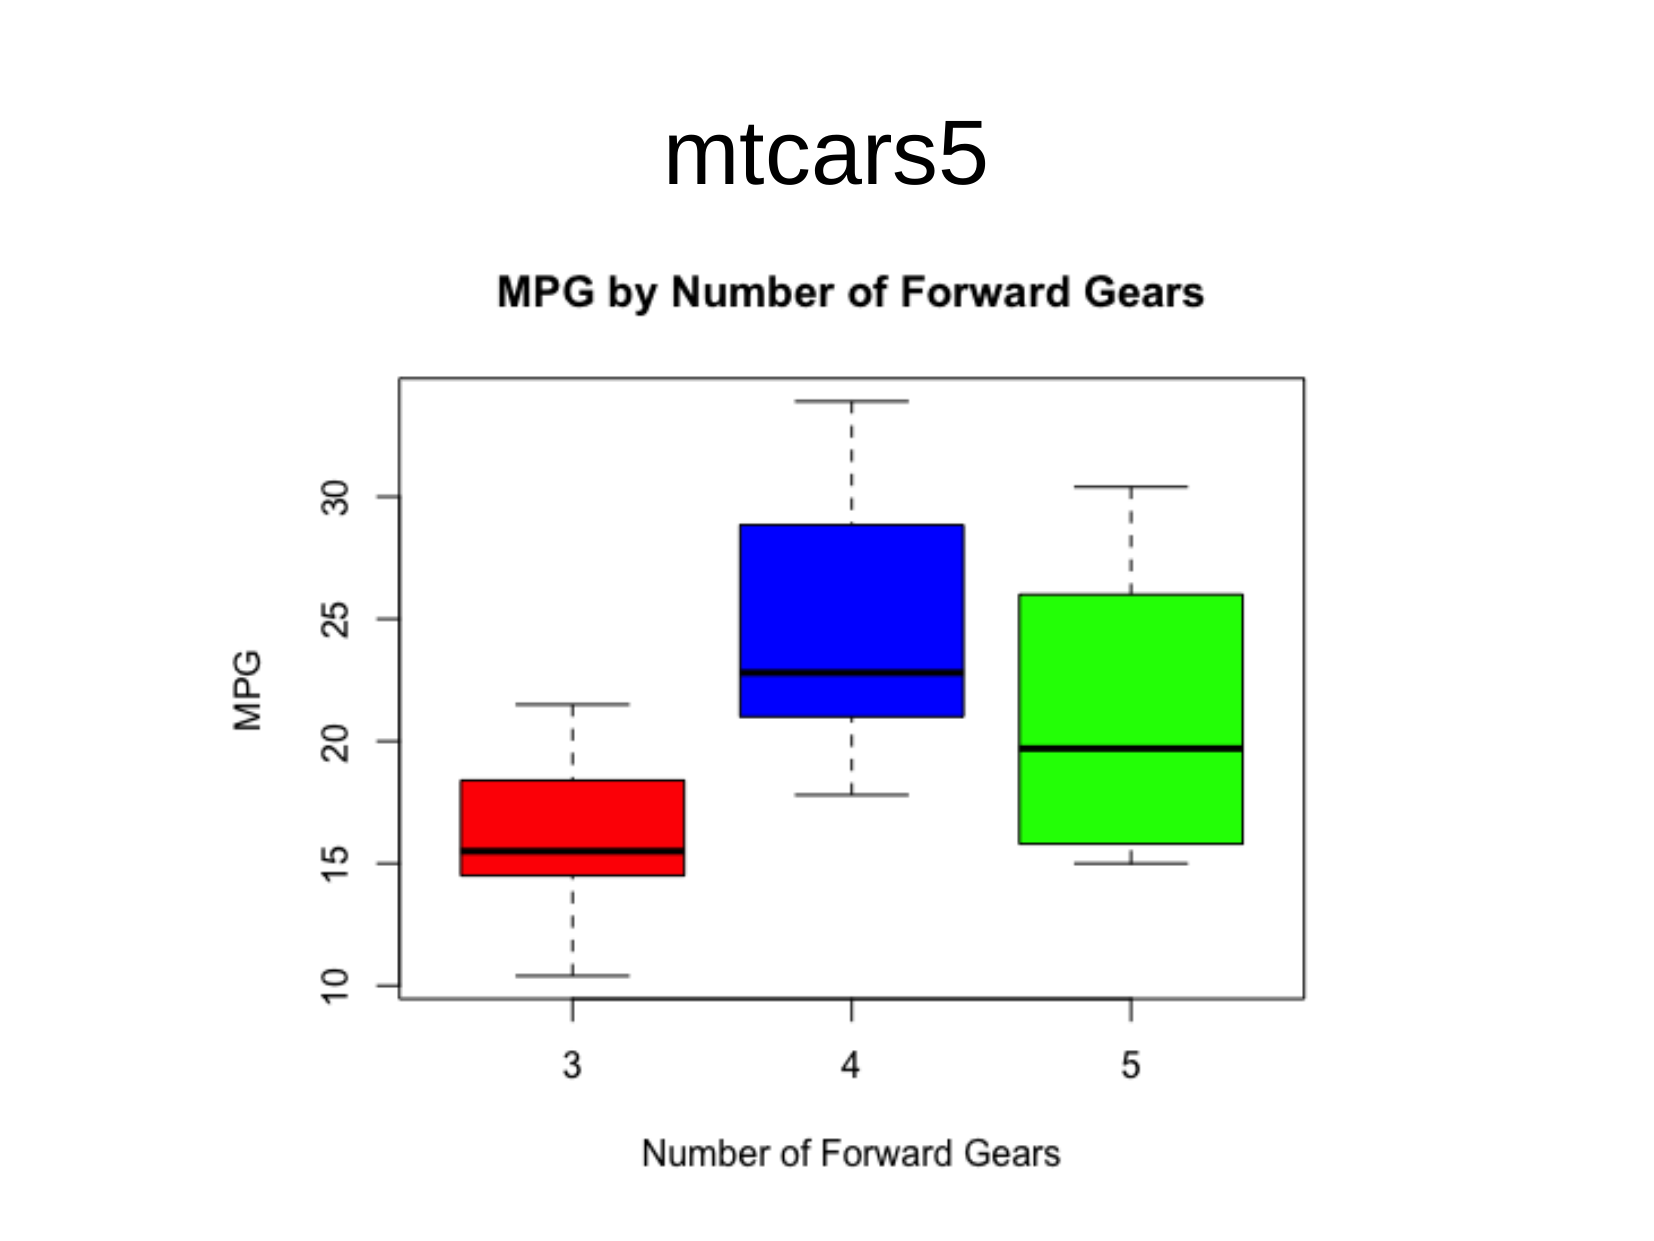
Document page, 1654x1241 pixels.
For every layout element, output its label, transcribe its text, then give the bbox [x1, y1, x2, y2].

picture [222, 201, 1396, 1221]
title mtcars5 [82, 49, 1571, 257]
